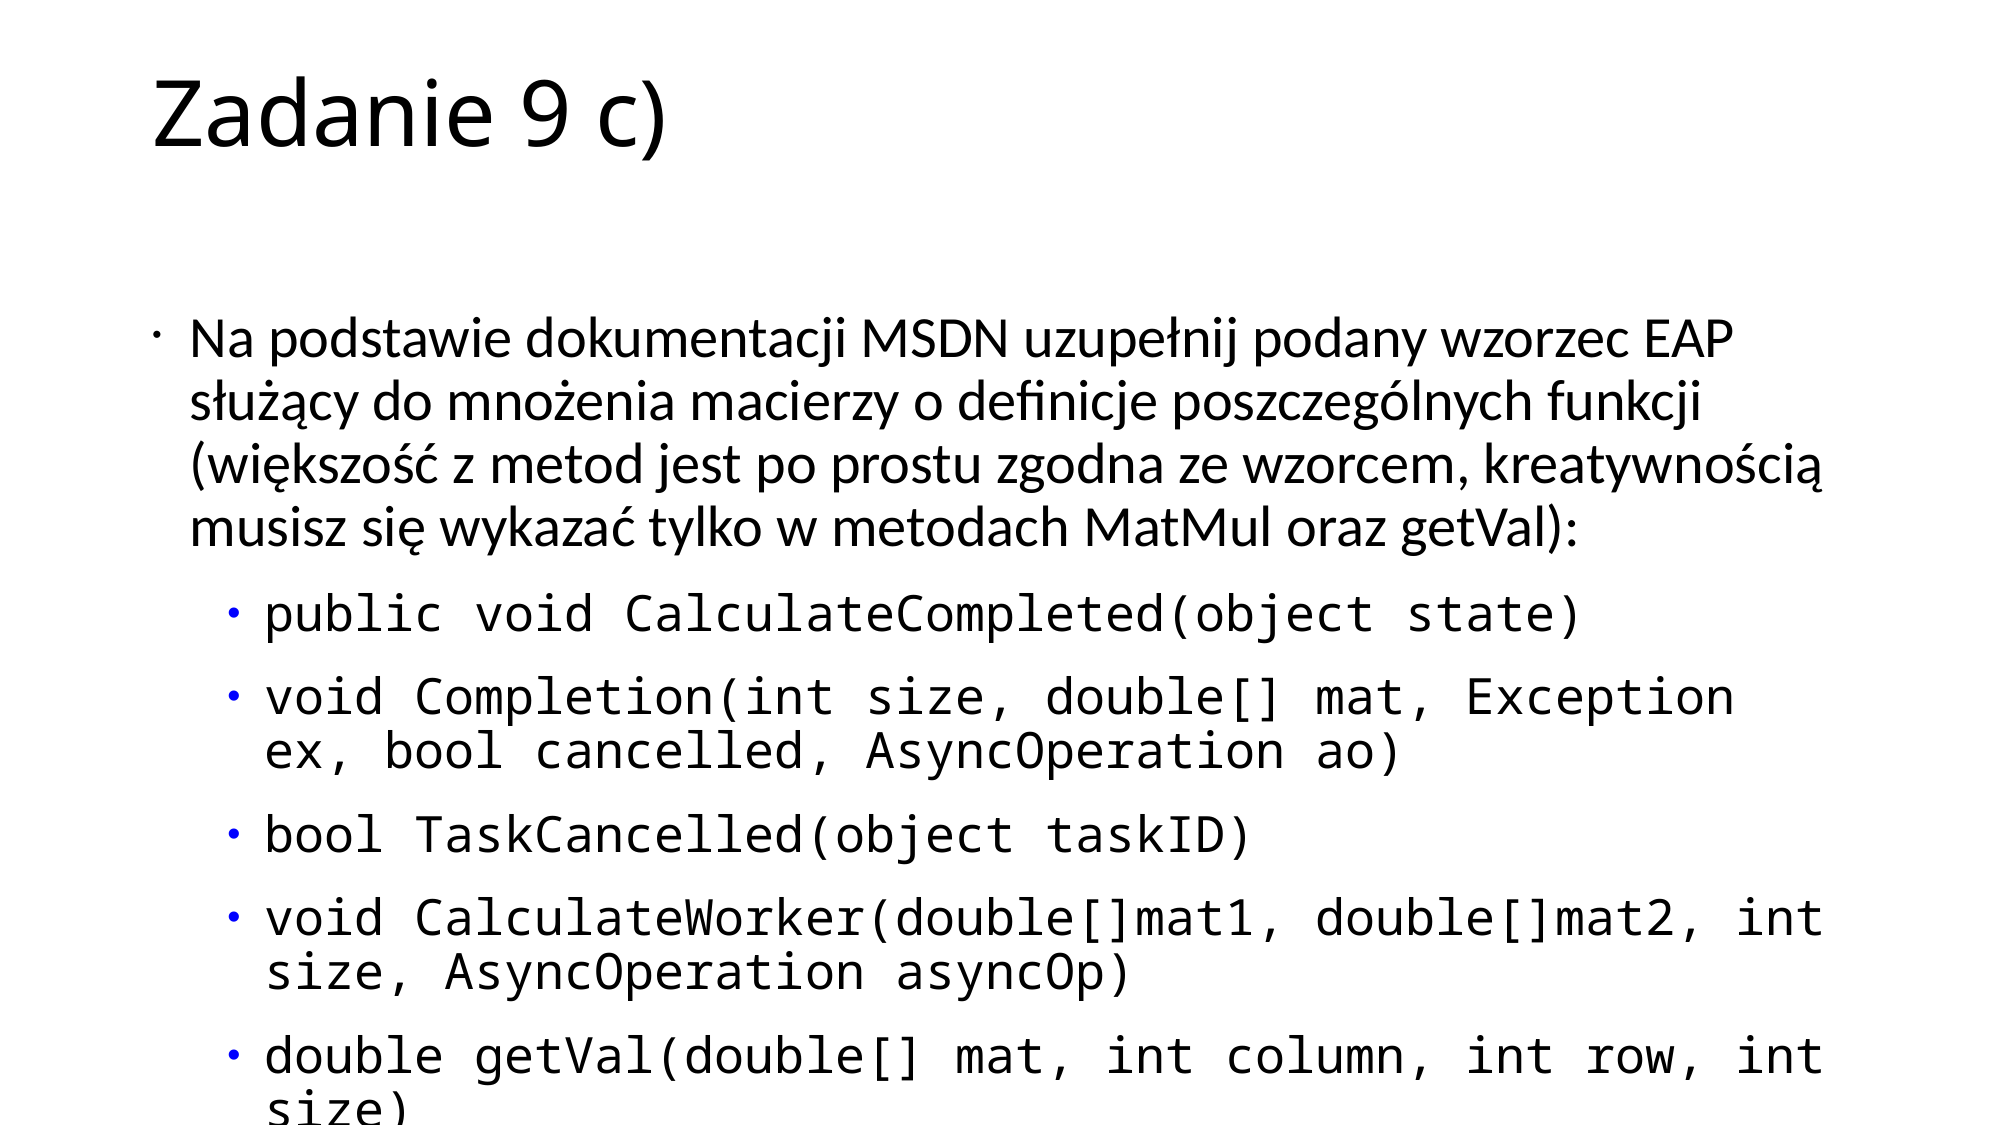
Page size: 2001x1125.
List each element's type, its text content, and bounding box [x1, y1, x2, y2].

title Zadanie 9 c) [137, 59, 1863, 278]
list Na podstawie dokumentacji MSDN uzupełnij podany wzorzec EAP służący do mnożenia macierzy o definicje poszczególnych funkcji (większość z metod jest po prostu zgodna ze wzorcem, kreatywnością musisz się wykazać tylko w metodach MatMul oraz getVal): public void CalculateCompleted(object state) void Completion(int size, double[] mat, Exception ex, bool cancelled, AsyncOperation ao) bool TaskCancelled(object taskID) void CalculateWorker(double[]mat1, double[]mat2, int size, AsyncOperation asyncOp) double getVal(double[] mat, int column, int row, int size) double[] MatMul (double[] mat1, double[] mat2, int size) public virtual void MatMulAsync(double[] mat1, double[] mat2, int size, object taskId) public void CancelAsync(object taskId) [137, 299, 1863, 1014]
